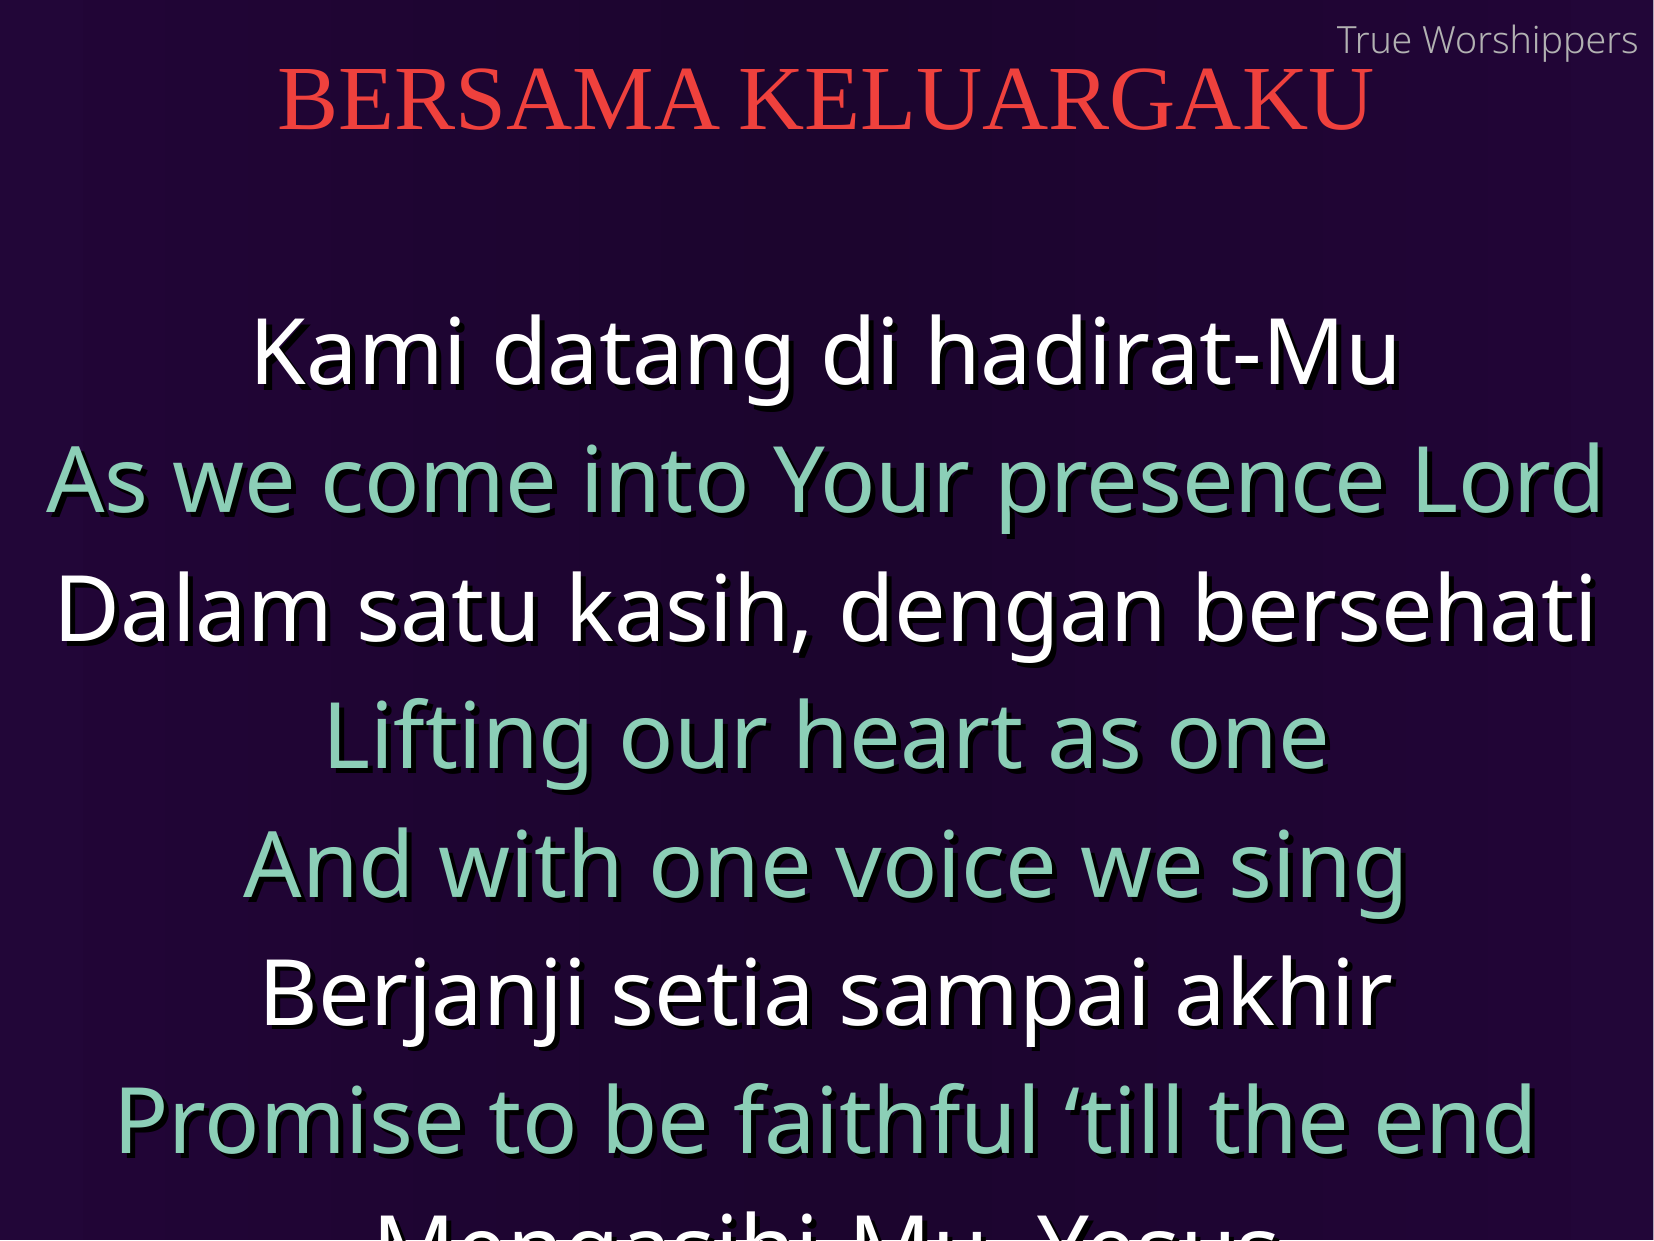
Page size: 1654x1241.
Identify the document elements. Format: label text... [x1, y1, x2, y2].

text_box As we come into Your presence Lord Lifting our heart as one And with one voice we sing Promise to be faithful ‘till the end Forever love You, our God [0, 279, 1654, 1232]
text_box True Worshippers [0, 5, 1654, 67]
text_box BERSAMA KELUARGAKU [0, 67, 1654, 277]
